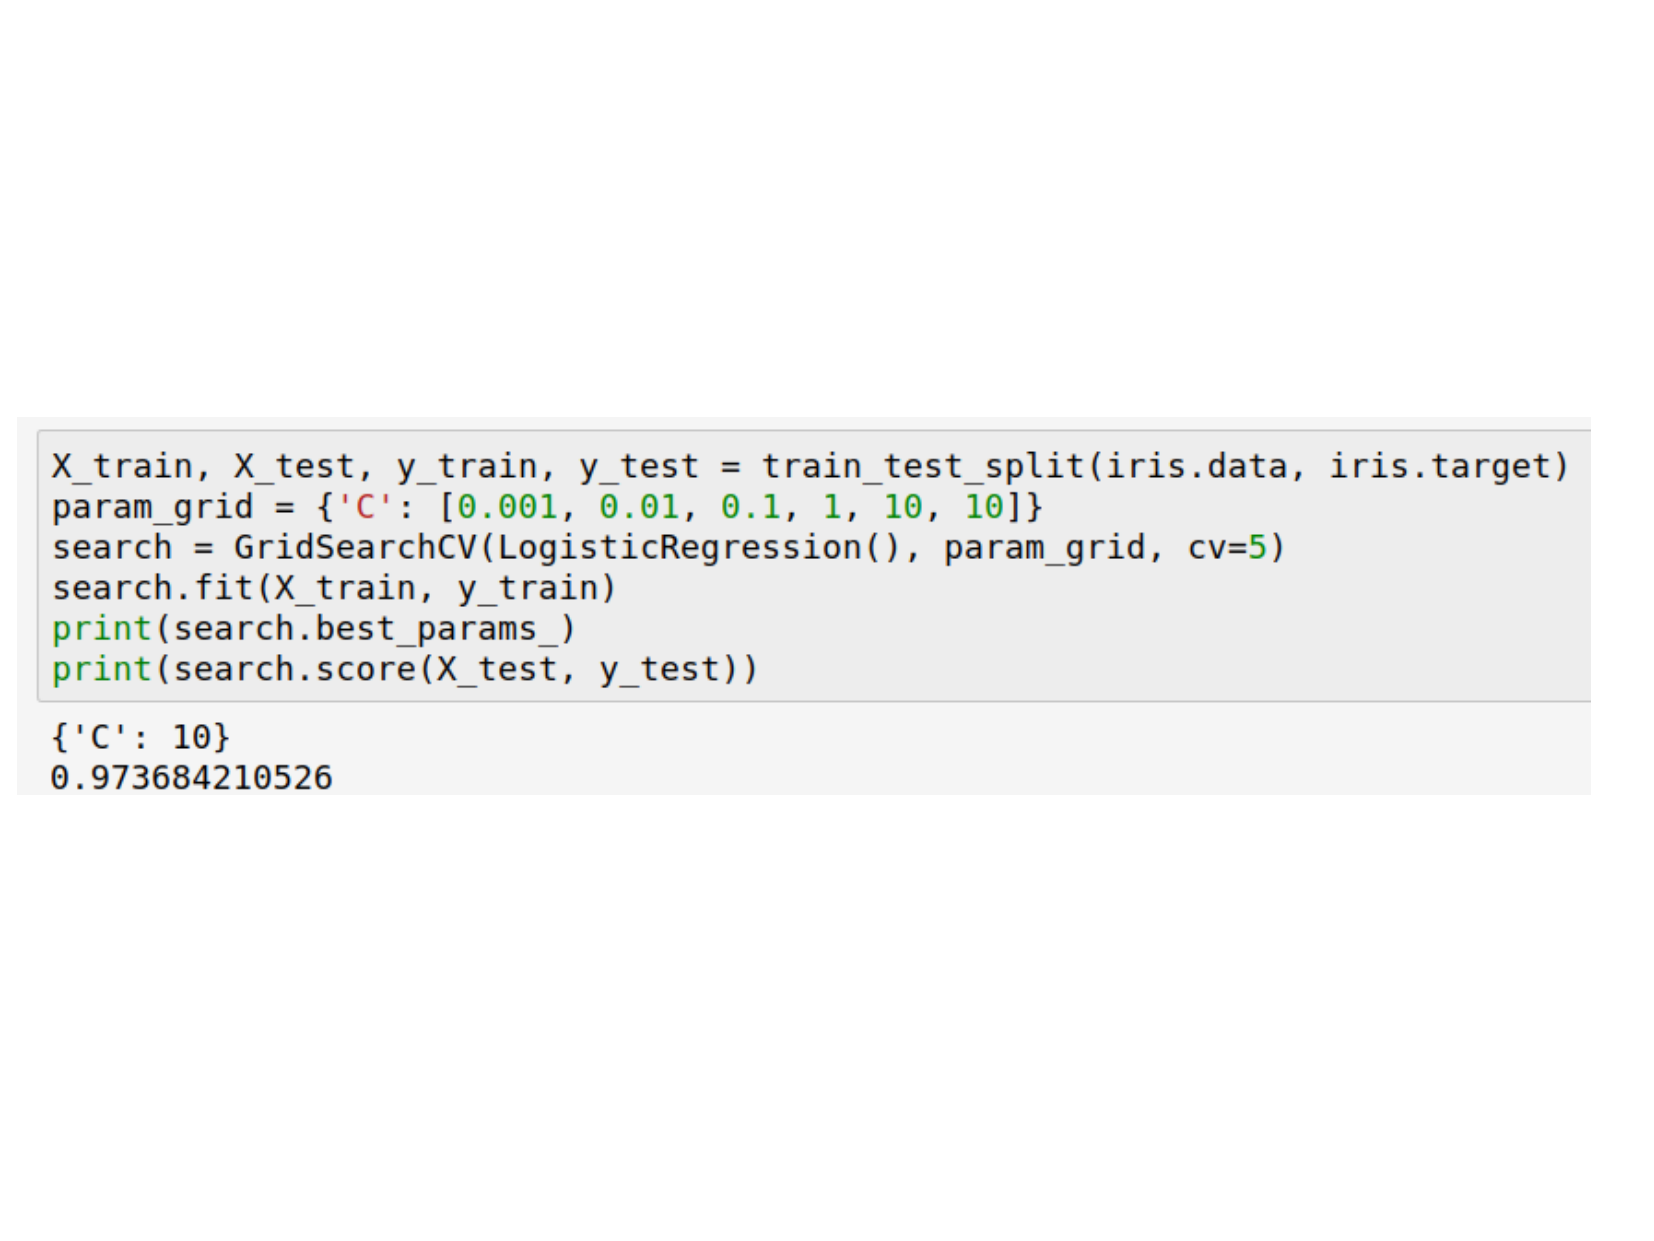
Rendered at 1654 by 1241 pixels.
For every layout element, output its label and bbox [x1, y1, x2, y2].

picture [17, 417, 1591, 796]
